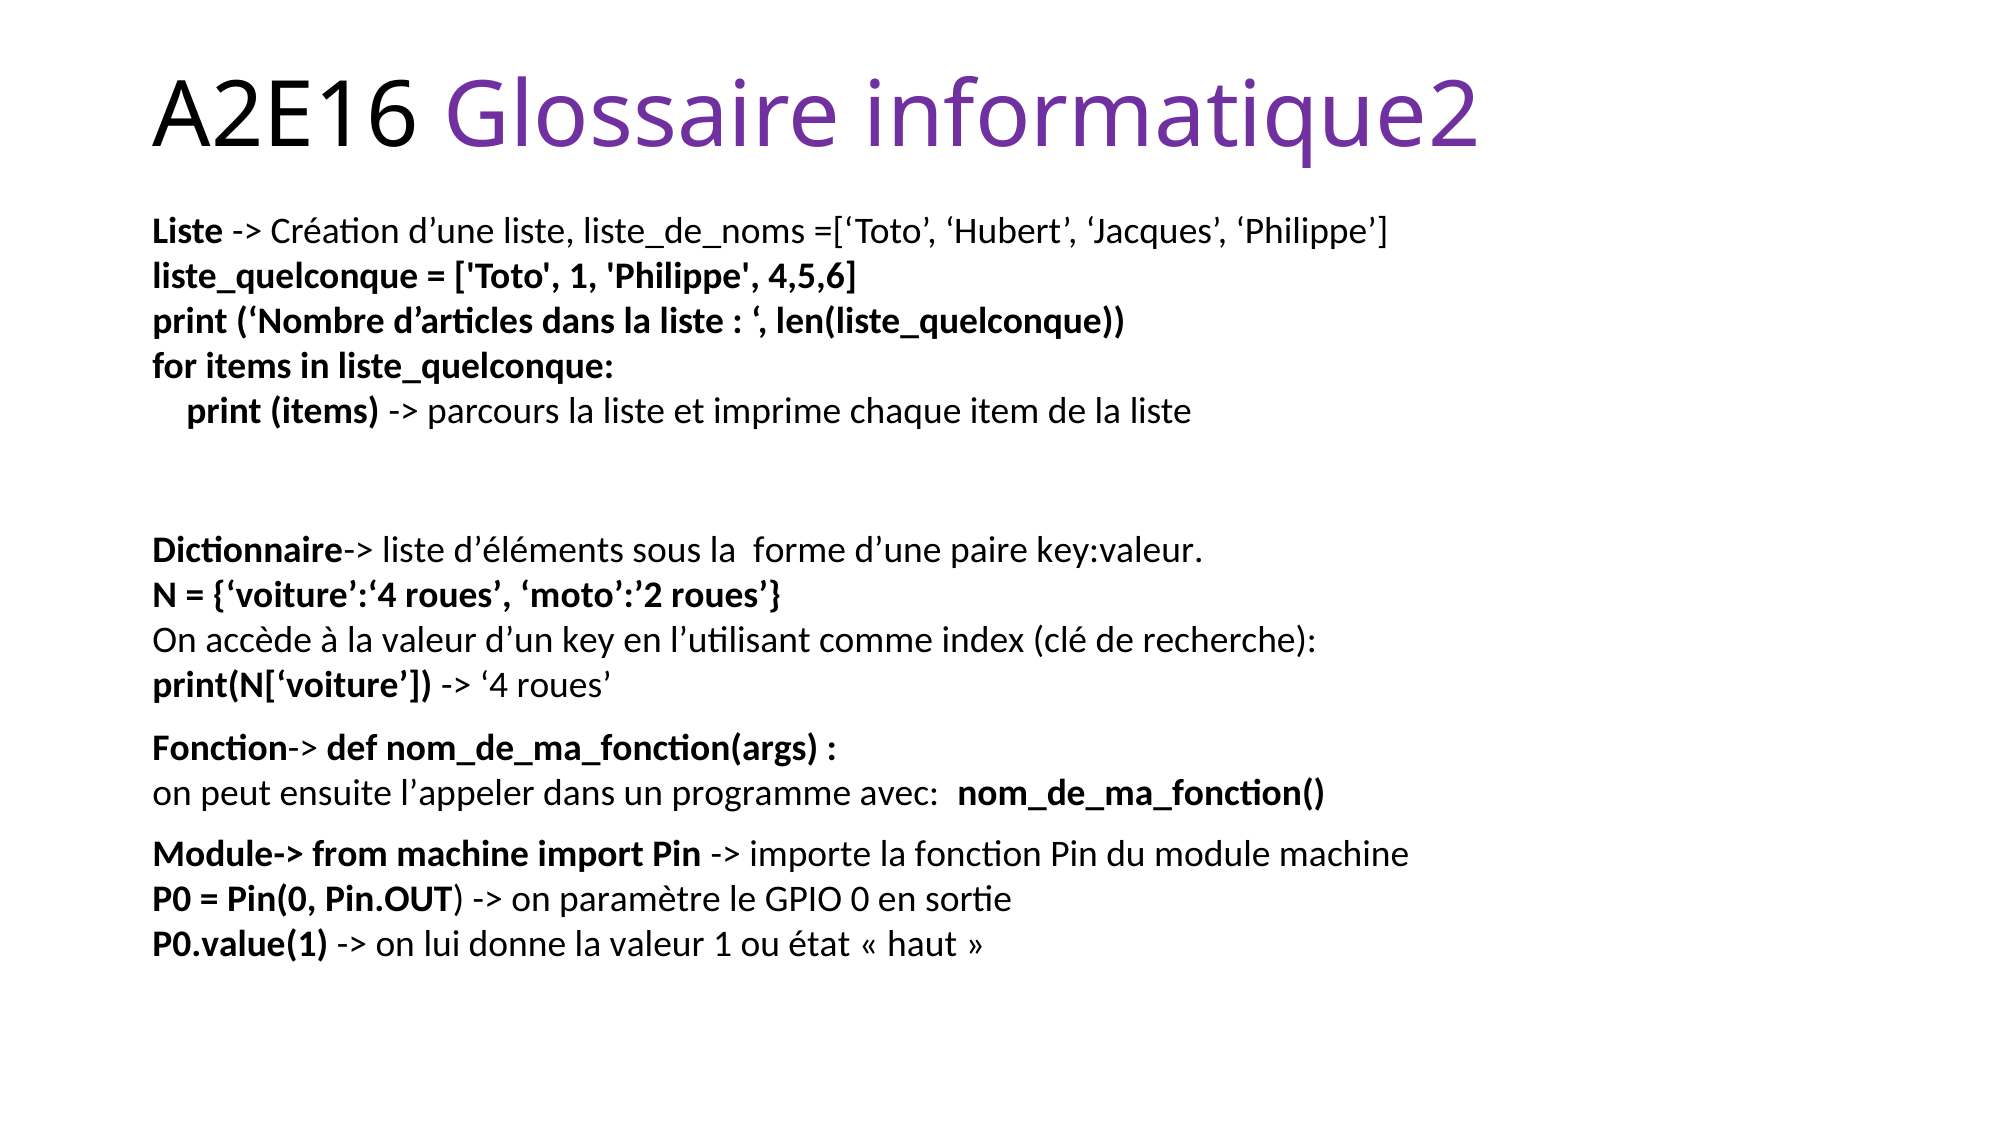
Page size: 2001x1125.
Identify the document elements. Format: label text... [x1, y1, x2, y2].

text_box Module-> from machine import Pin -> importe la fonction Pin du module machine P0 = Pin(0, Pin.OUT) -> on paramètre le GPIO 0 en sortie P0.value(1) -> on lui donne la valeur 1 ou état « haut » [137, 821, 1440, 1064]
text_box Fonction-> def nom_de_ma_fonction(args) : on peut ensuite l’appeler dans un programme avec: nom_de_ma_fonction() [137, 715, 1346, 821]
text_box Liste -> Création d’une liste, liste_de_noms =[‘Toto’, ‘Hubert’, ‘Jacques’, ‘Philippe’] liste_quelconque = ['Toto', 1, 'Philippe', 4,5,6] print (‘Nombre d’articles dans la liste : ‘, len(liste_quelconque)) for items in liste_quelconque: print (items) -> parcours la liste et imprime chaque item de la liste [137, 198, 1420, 441]
text_box Dictionnaire-> liste d’éléments sous la forme d’une paire key:valeur. N = {‘voiture’:‘4 roues’, ‘moto’:’2 roues’} On accède à la valeur d’un key en l’utilisant comme index (clé de recherche): print(N[‘voiture’]) -> ‘4 roues’ [137, 517, 1338, 715]
text_box A2E16 Glossaire informatique2 [137, 59, 1863, 166]
